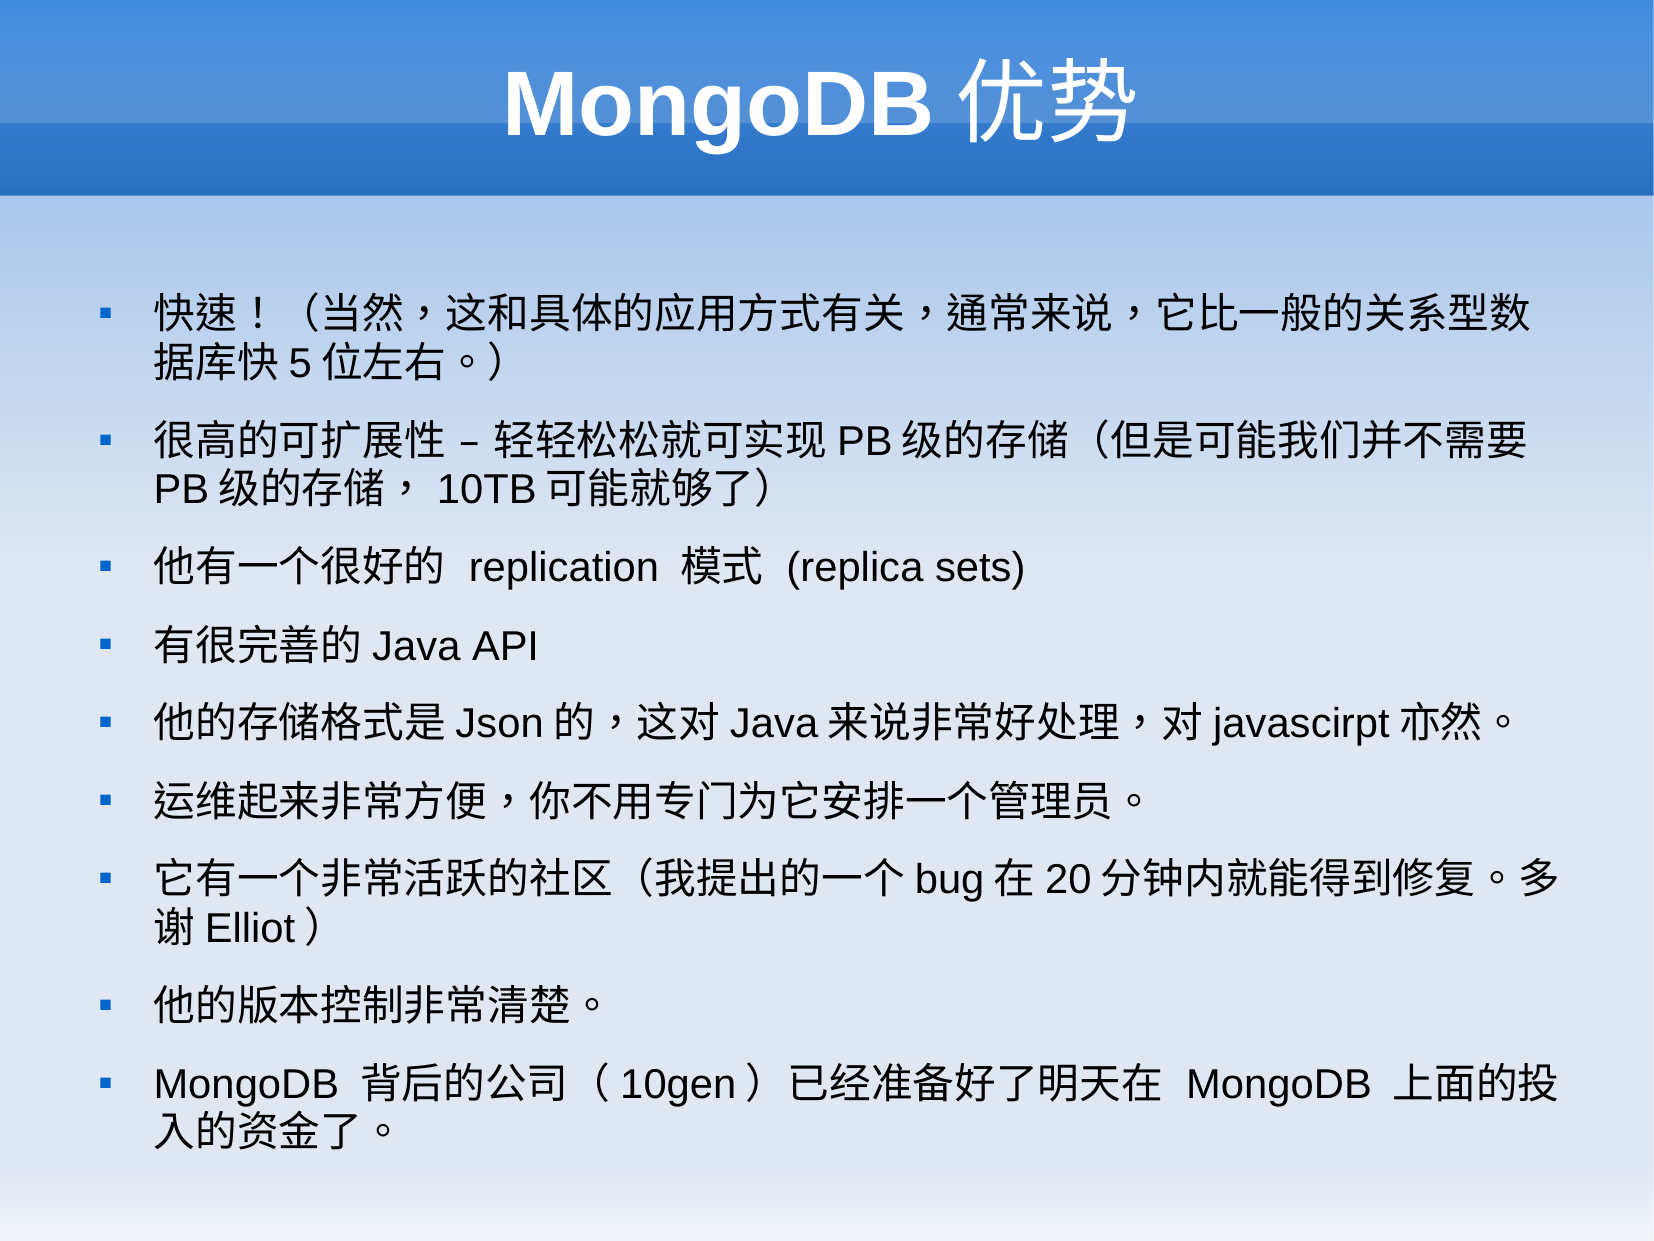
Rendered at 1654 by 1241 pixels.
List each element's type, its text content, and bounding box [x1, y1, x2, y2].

title MongoDB优势 [76, 7, 1565, 200]
list 快速！（当然，这和具体的应用方式有关，通常来说，它比一般的关系型数据库快5位左右。） 很高的可扩展性 – 轻轻松松就可实现PB级的存储（但是可能我们并不需要PB级的存储，10TB可能就够了） 他有一个很好的 replication 模式 (replica sets) 有很完善的Java API 他的存储格式是Json的，这对Java来说非常好处理，对javascirpt亦然。 运维起来非常方便，你不用专门为它安排一个管理员。 它有一个非常活跃的社区（我提出的一个bug在20分钟内就能得到修复。多谢Elliot） 他的版本控制非常清楚。 MongoDB 背后的公司（10gen）已经准备好了明天在 MongoDB 上面的投入的资金了。 [82, 290, 1571, 1157]
picture [0, 0, 1654, 1241]
